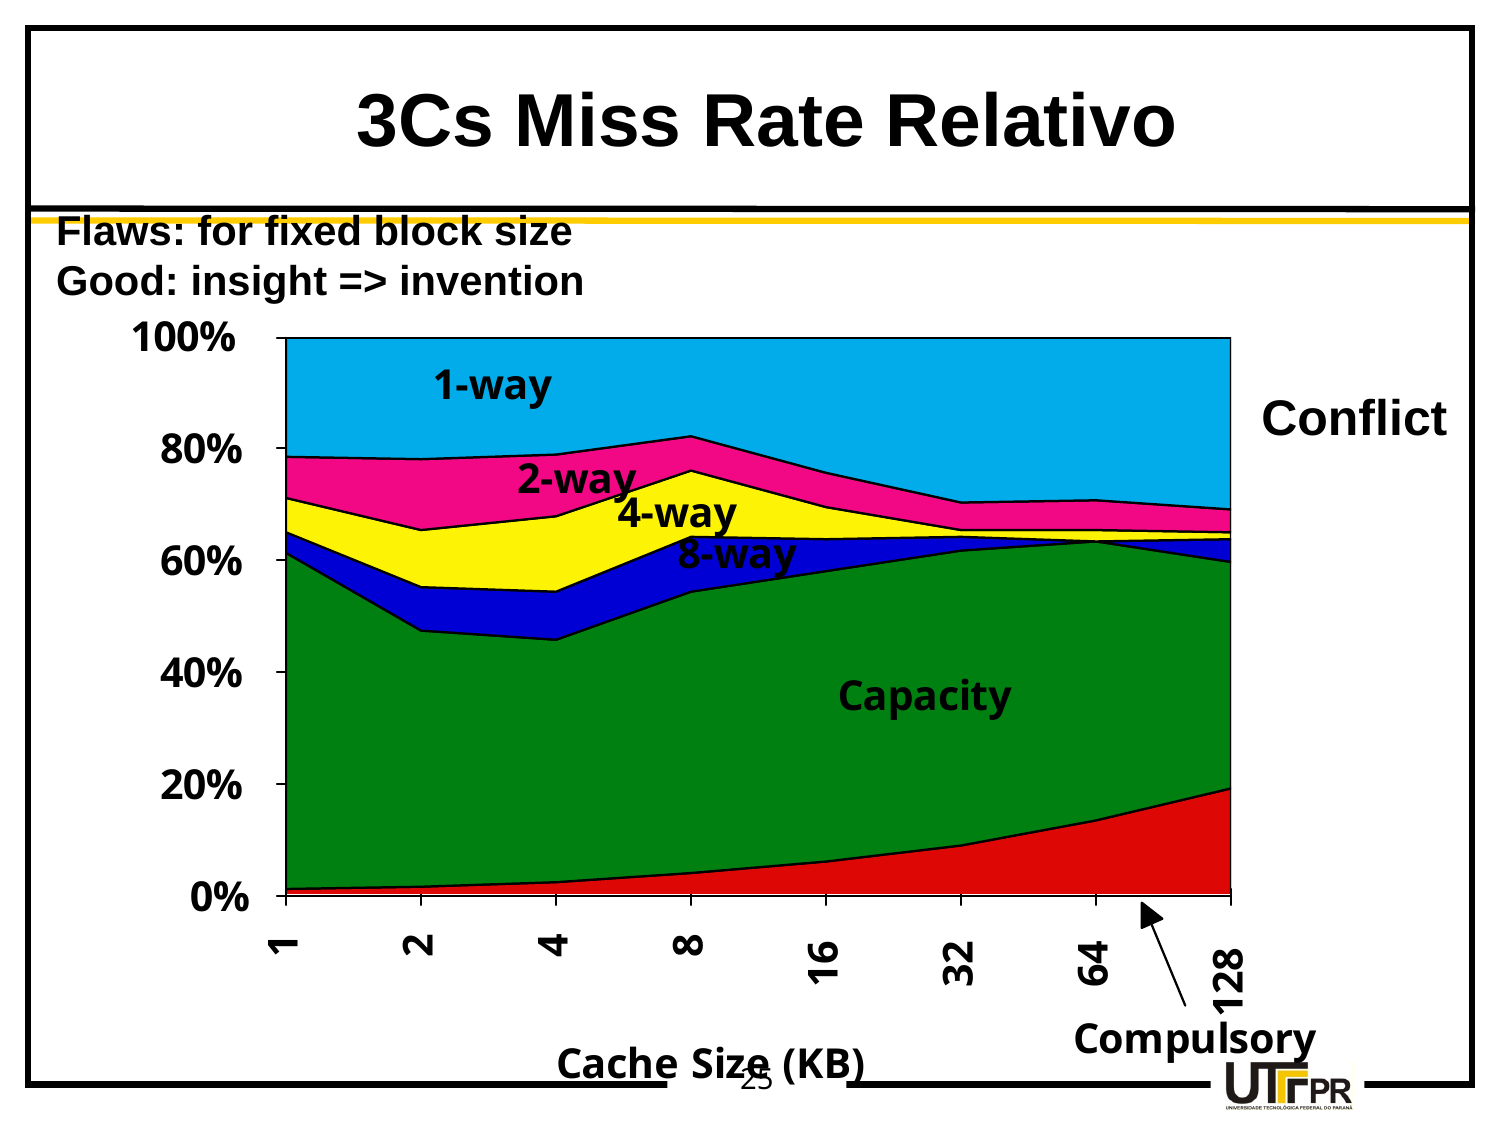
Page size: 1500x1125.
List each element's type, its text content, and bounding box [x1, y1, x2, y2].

picture [0, 237, 1353, 1125]
title 3Cs Miss Rate Relativo [29, 35, 1477, 207]
text_box Conflict [1246, 377, 1463, 453]
text_box Flaws: for fixed block size Good: insight => invention [41, 196, 600, 311]
